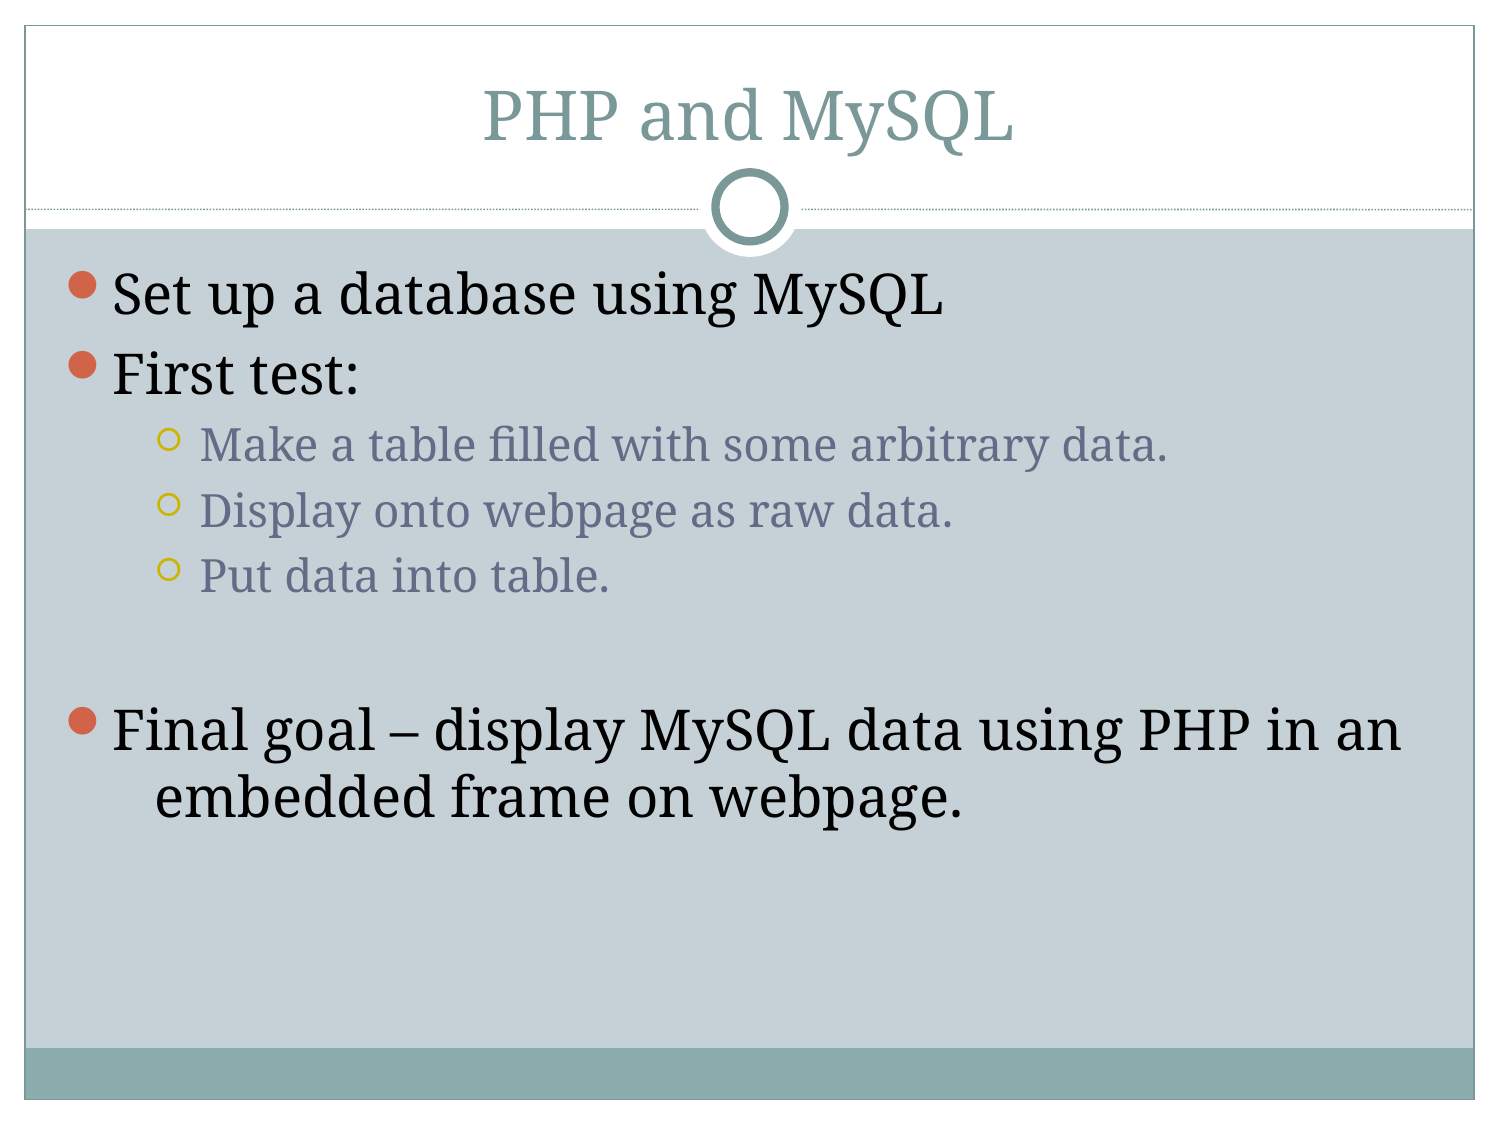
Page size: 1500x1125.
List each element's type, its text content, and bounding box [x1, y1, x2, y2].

list Set up a database using MySQL First test: Make a table filled with some arbitrary data. Display onto webpage as raw data. Put data into table. Final goal – display MySQL data using PHP in an embedded frame on webpage. [49, 250, 1445, 1001]
title PHP and MySQL [49, 37, 1450, 162]
